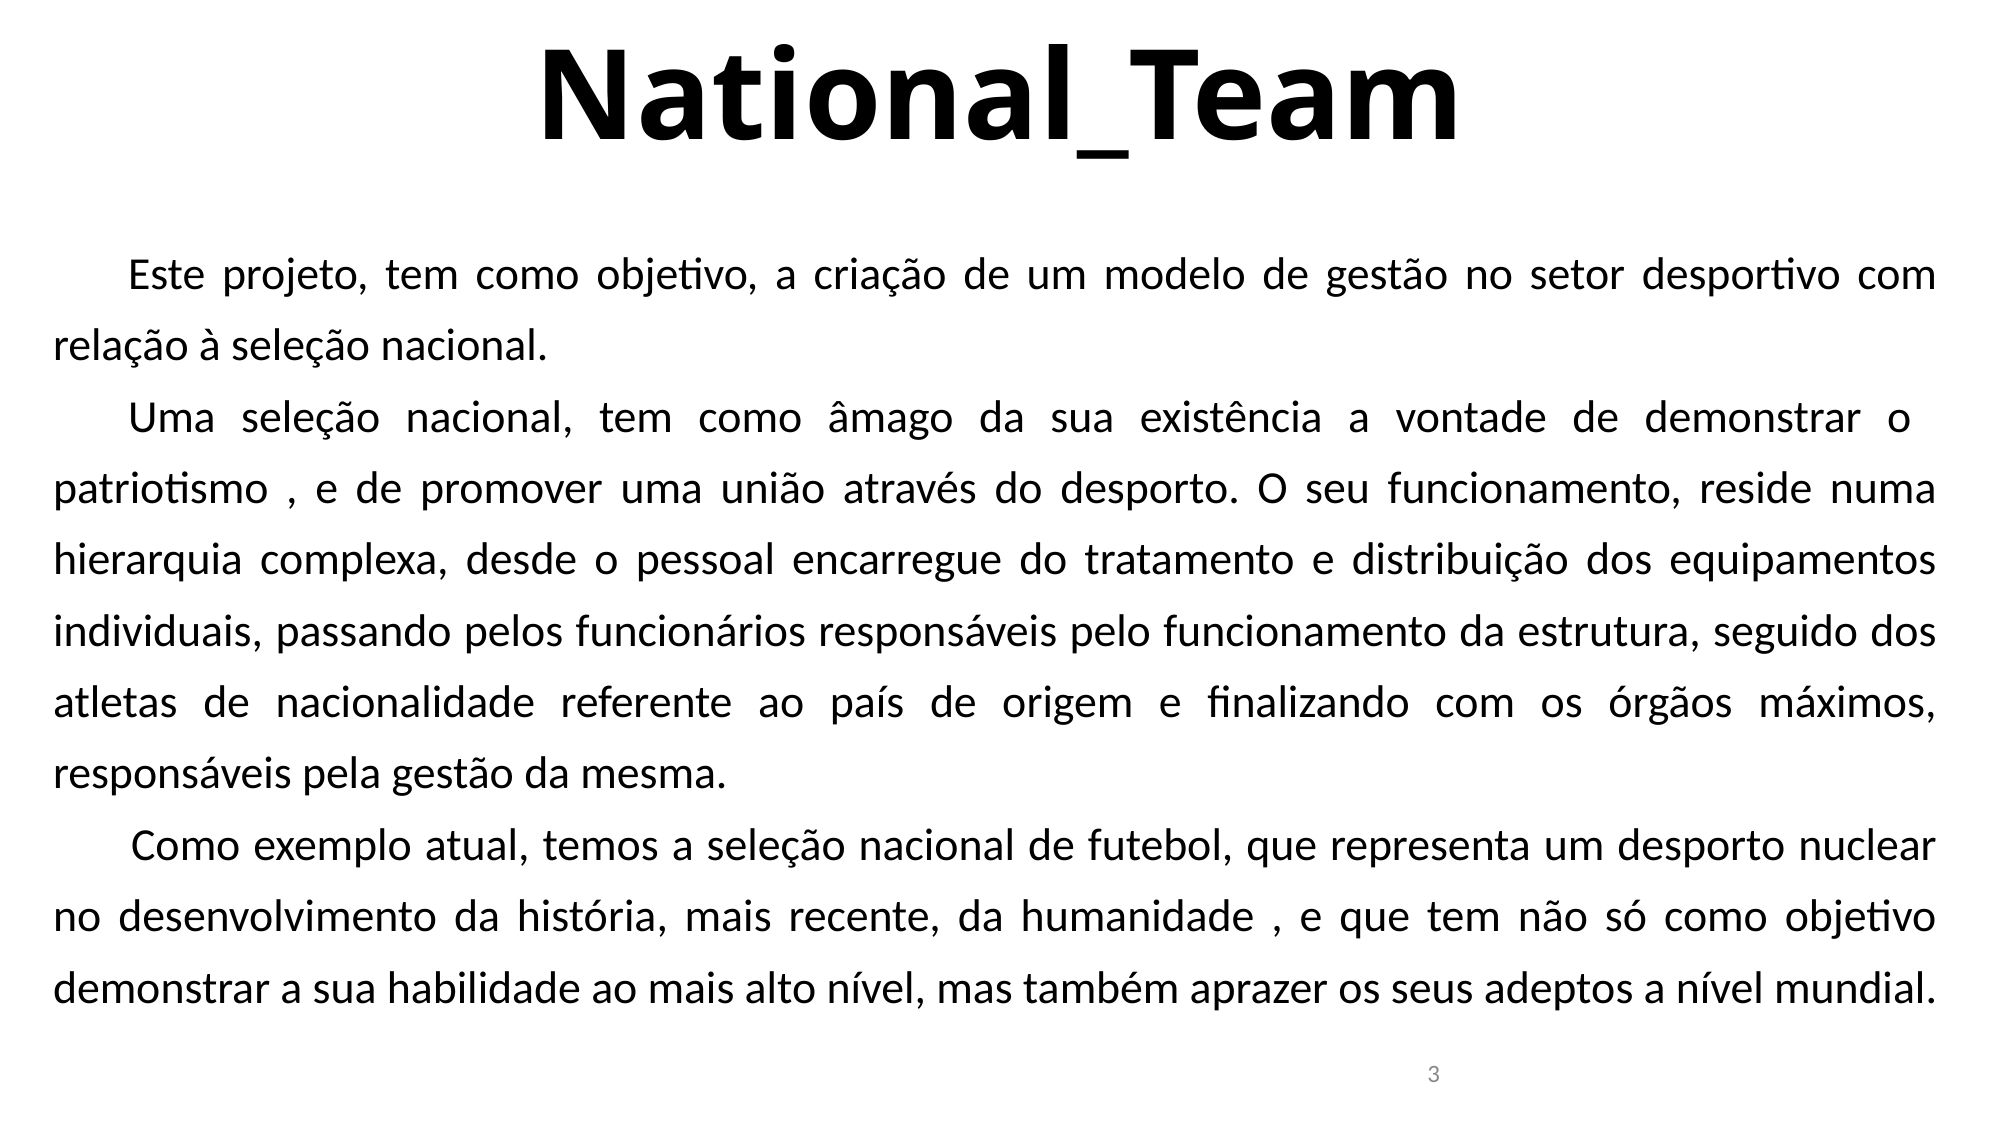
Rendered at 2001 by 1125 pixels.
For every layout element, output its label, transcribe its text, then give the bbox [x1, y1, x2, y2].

subtitle Este projeto, tem como objetivo, a criação de um modelo de gestão no setor desportivo com relação à seleção nacional. Uma seleção nacional, tem como âmago da sua existência a vontade de demonstrar o patriotismo , e de promover uma união através do desporto. O seu funcionamento, reside numa hierarquia complexa, desde o pessoal encarregue do tratamento e distribuição dos equipamentos individuais, passando pelos funcionários responsáveis pelo funcionamento da estrutura, seguido dos atletas de nacionalidade referente ao país de origem e finalizando com os órgãos máximos, responsáveis pela gestão da mesma. Como exemplo atual, temos a seleção nacional de futebol, que representa um desporto nuclear no desenvolvimento da história, mais recente, da humanidade , e que tem não só como objetivo demonstrar a sua habilidade ao mais alto nível, mas também aprazer os seus adeptos a nível mundial. [38, 148, 1962, 1100]
title National_Team [249, 0, 1750, 148]
text_box [1412, 1042, 1863, 1103]
